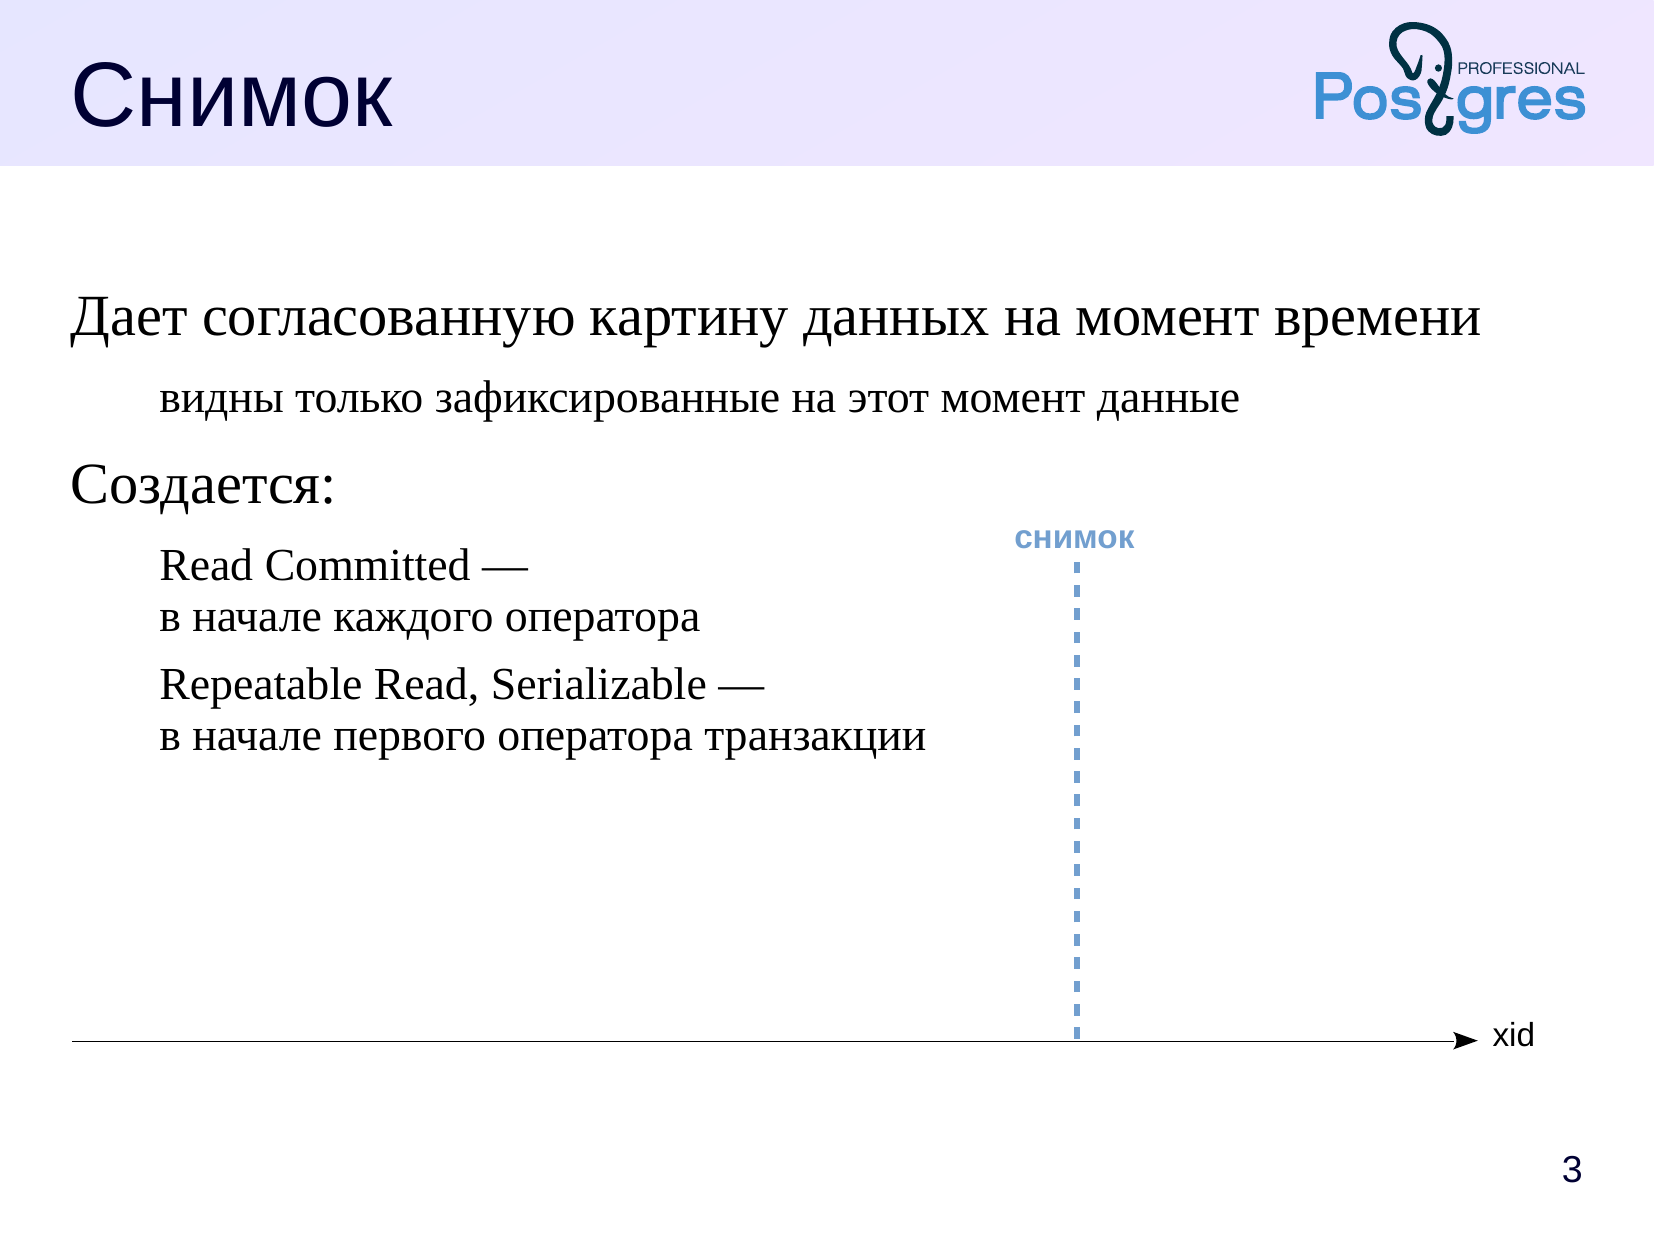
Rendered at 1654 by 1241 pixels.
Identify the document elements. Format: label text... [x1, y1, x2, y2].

text_box снимок [999, 510, 1150, 564]
list Дает согласованную картину данных на момент времени видны только зафиксированные на этот момент данные Создается: Read Committed — в начале каждого оператора Repeatable Read, Serializable — в начале первого оператора транзакции [70, 283, 1583, 1141]
text_box xid [1477, 1008, 1602, 1062]
title Снимок [70, 43, 1241, 147]
